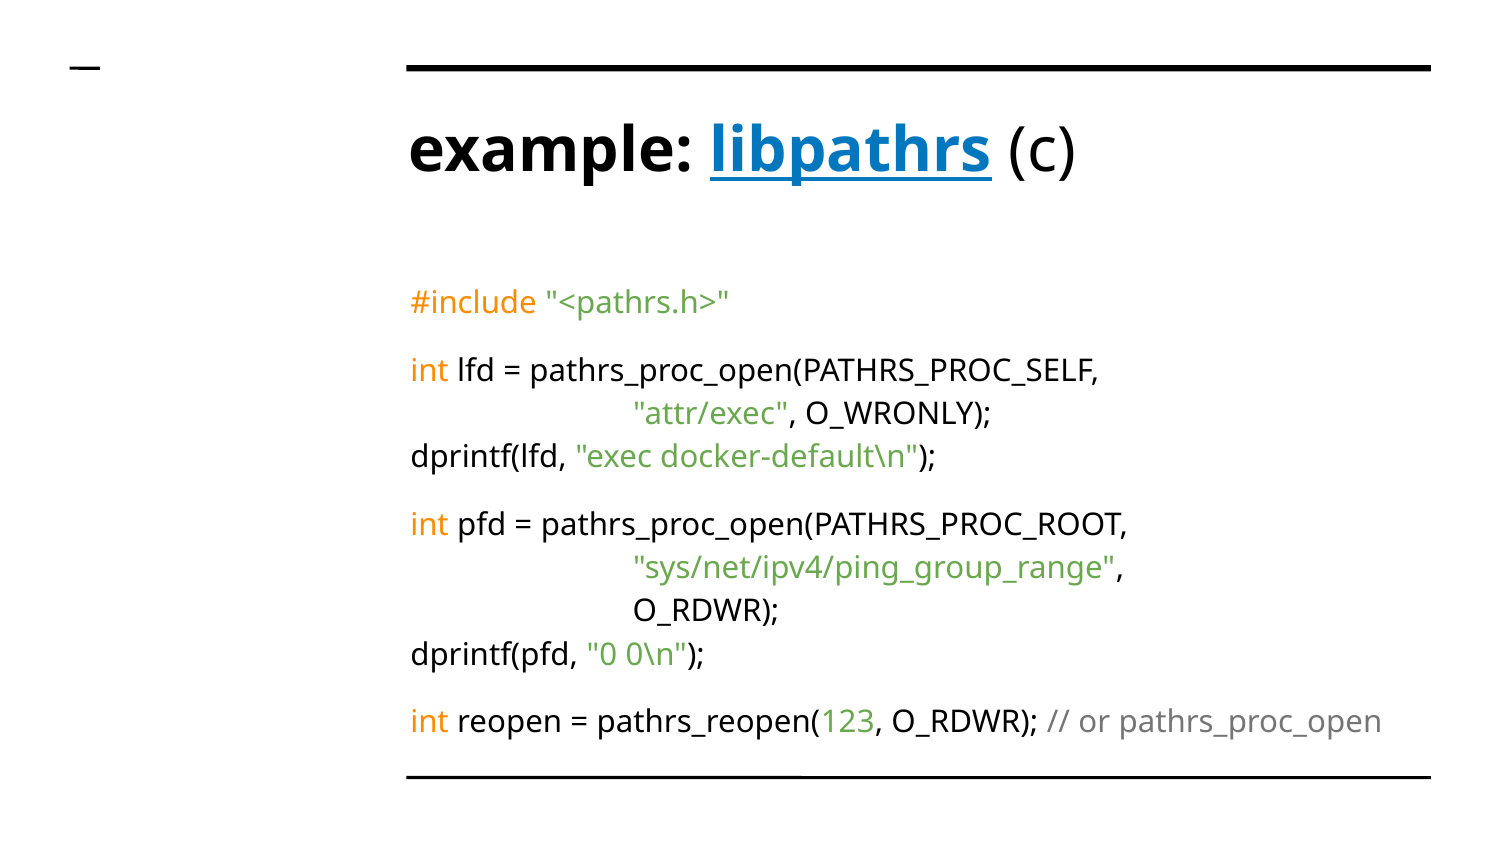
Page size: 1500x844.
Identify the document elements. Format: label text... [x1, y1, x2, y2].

title example: libpathrs (c) [393, 94, 1431, 199]
list #include "<pathrs.h>" int lfd = pathrs_proc_open(PATHRS_PROC_SELF, "attr/exec", O_WRONLY); dprintf(lfd, "exec docker-default\n"); int pfd = pathrs_proc_open(PATHRS_PROC_ROOT, "sys/net/ipv4/ping_group_range", O_RDWR); dprintf(pfd, "0 0\n"); int reopen = pathrs_reopen(123, O_RDWR); // or pathrs_proc_open [395, 261, 1433, 755]
